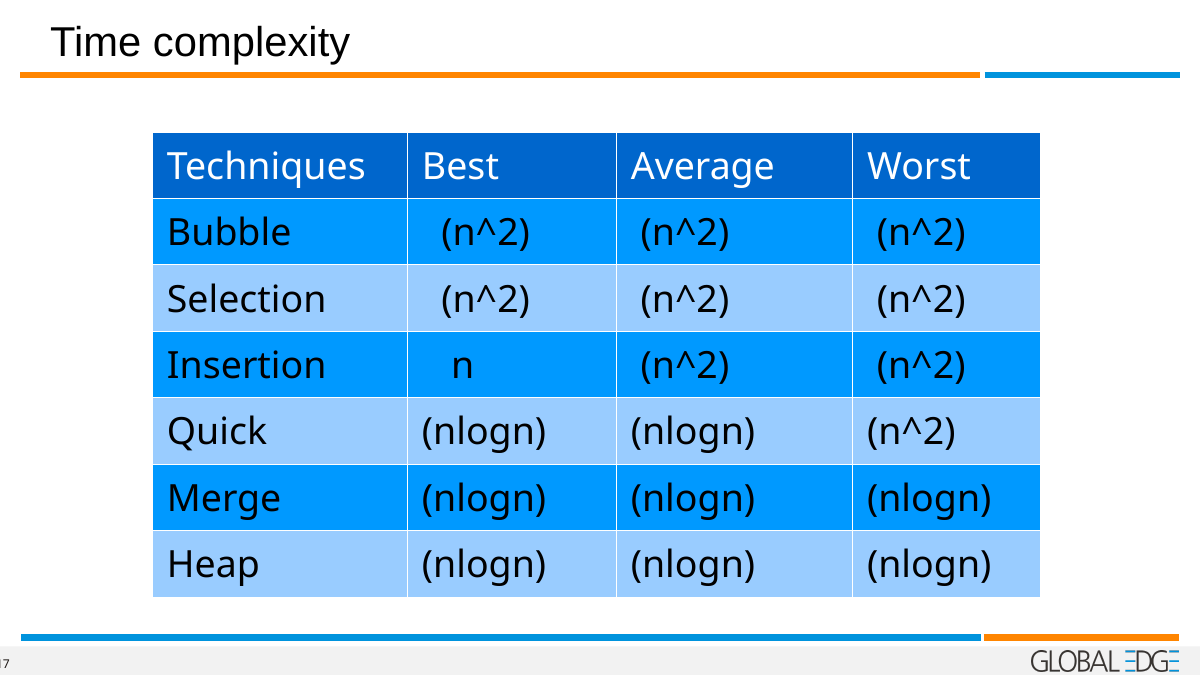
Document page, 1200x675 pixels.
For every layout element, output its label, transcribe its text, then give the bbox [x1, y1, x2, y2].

table_cell Merge [153, 465, 407, 530]
table_cell (nlogn) [408, 465, 616, 530]
table_cell (n^2) [617, 332, 852, 397]
table_cell Quick [153, 398, 407, 464]
table_cell (nlogn) [408, 531, 616, 597]
table_cell (nlogn) [853, 465, 1040, 530]
text_box Time complexity [35, 11, 366, 74]
table_cell Selection [153, 265, 407, 331]
table_cell (n^2) [408, 265, 616, 331]
table_header Best [408, 133, 616, 198]
table_cell n [408, 332, 616, 397]
table_cell (n^2) [853, 199, 1040, 264]
table_header Worst [853, 133, 1040, 198]
table_cell Heap [153, 531, 407, 597]
table_cell (nlogn) [617, 531, 852, 597]
table_cell (n^2) [853, 265, 1040, 331]
picture [1031, 650, 1179, 672]
table_header Average [617, 133, 852, 198]
table_cell (n^2) [617, 199, 852, 264]
table_cell (n^2) [408, 199, 616, 264]
table_cell (nlogn) [853, 531, 1040, 597]
table_cell (nlogn) [408, 398, 616, 464]
table_cell (n^2) [853, 332, 1040, 397]
table_cell (nlogn) [617, 398, 852, 464]
table_cell Bubble [153, 199, 407, 264]
table_cell Insertion [153, 332, 407, 397]
table_cell (nlogn) [617, 465, 852, 530]
table_header Techniques [153, 133, 407, 198]
table_cell (n^2) [853, 398, 1040, 464]
table_cell (n^2) [617, 265, 852, 331]
